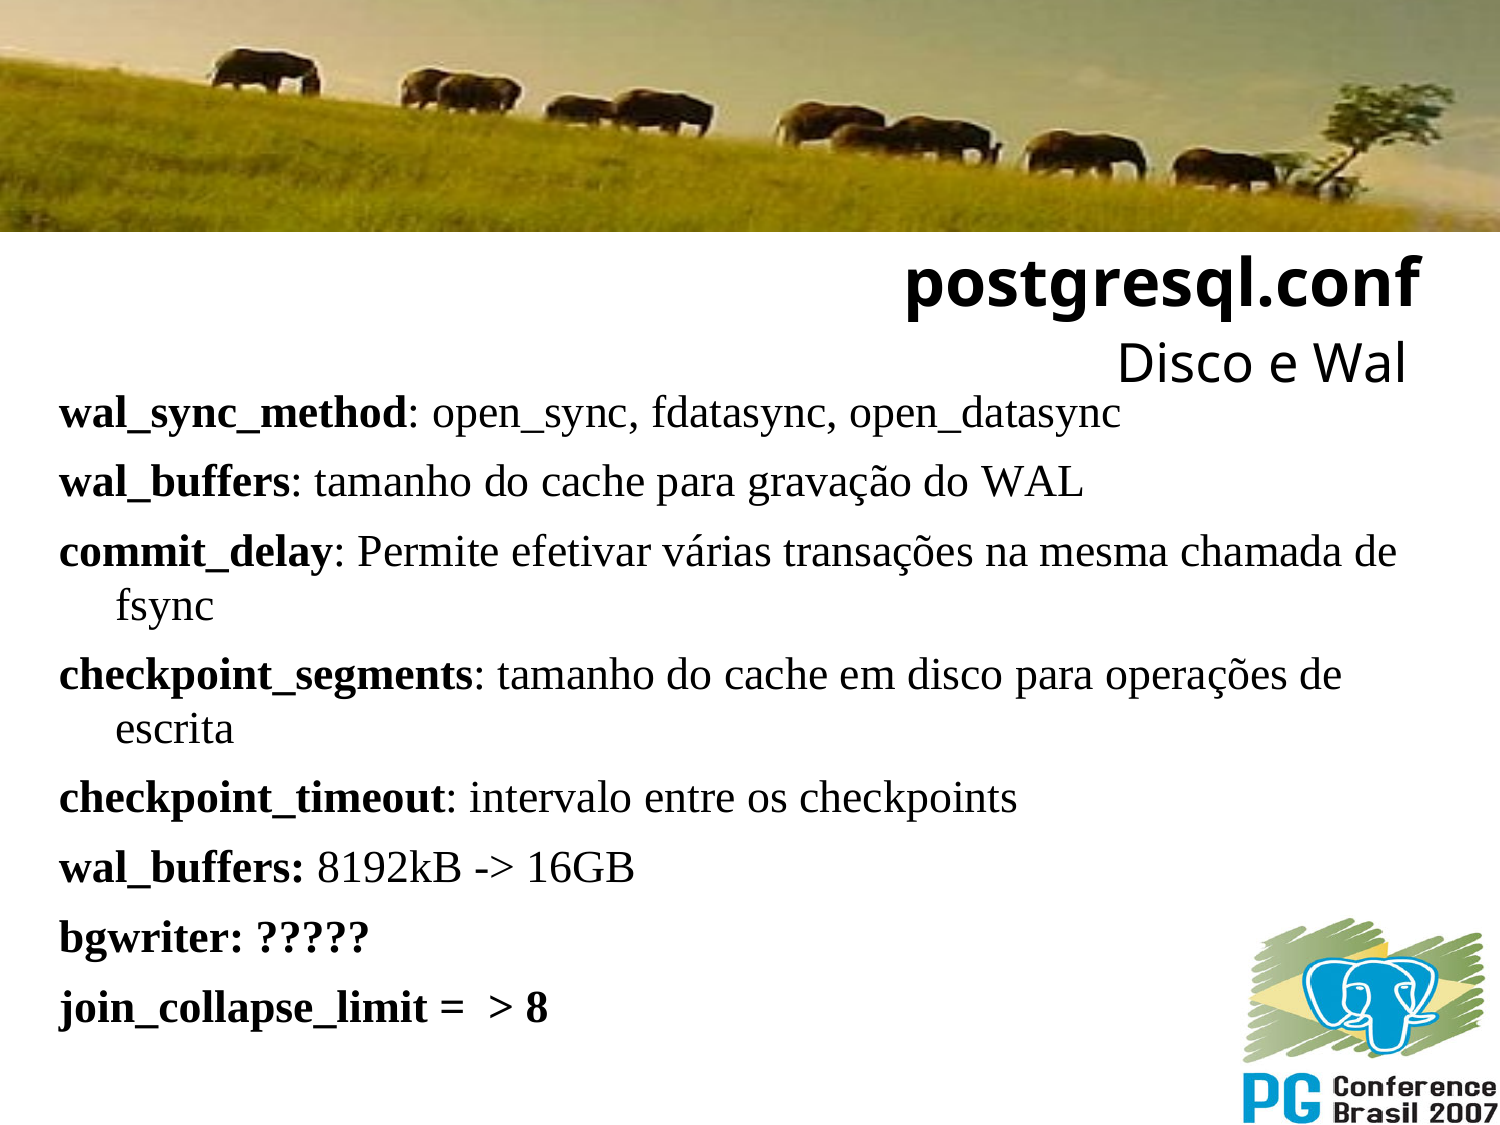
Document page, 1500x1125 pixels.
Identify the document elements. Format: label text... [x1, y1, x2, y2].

picture [0, 0, 1500, 232]
picture [1240, 915, 1500, 1125]
list wal_sync_method: open_sync, fdatasync, open_datasync wal_buffers: tamanho do cache para gravação do WAL commit_delay: Permite efetivar várias transações na mesma chamada de fsync checkpoint_segments: tamanho do cache em disco para operações de escrita checkpoint_timeout: intervalo entre os checkpoints wal_buffers: 8192kB -> 16GB bgwriter: ????? join_collapse_limit = > 8 [59, 383, 1447, 1063]
text_box postgresql.conf Disco e Wal [472, 232, 1436, 390]
